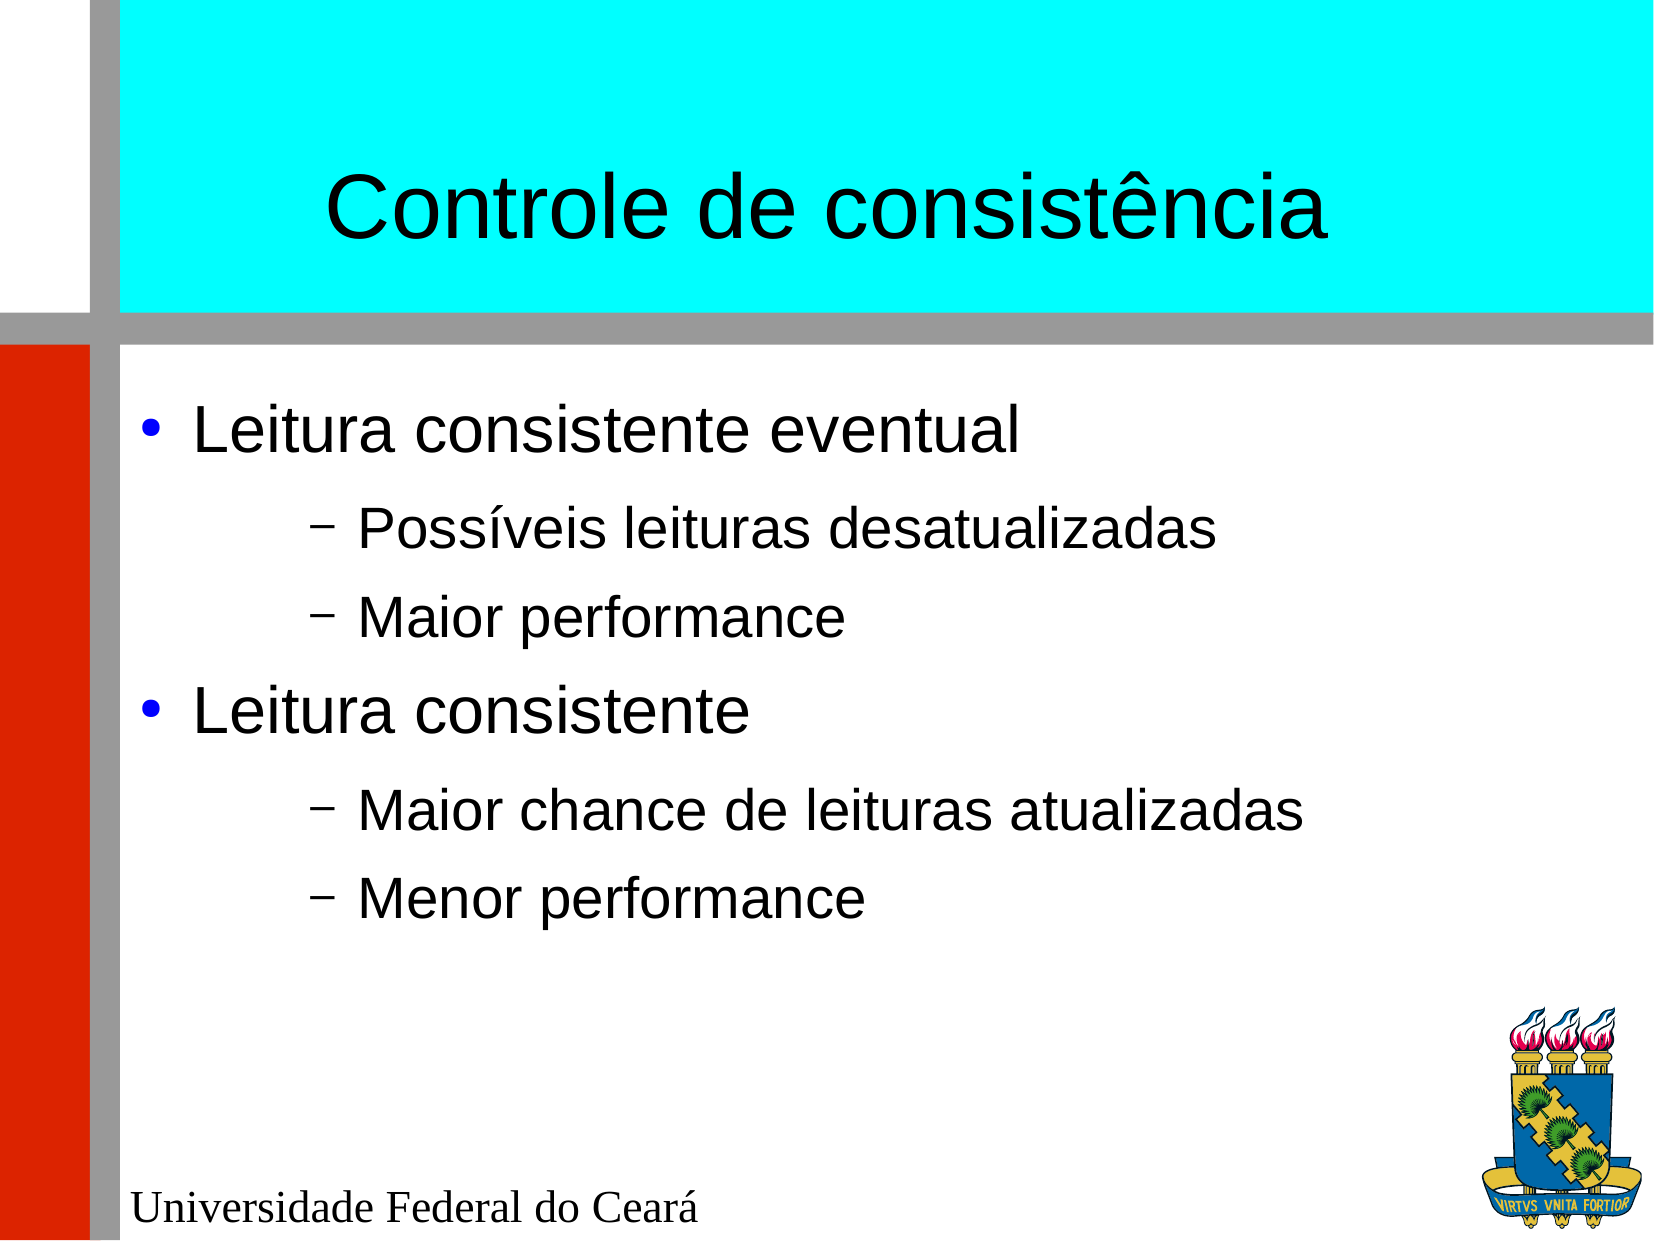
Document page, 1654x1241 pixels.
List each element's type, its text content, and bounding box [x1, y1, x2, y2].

list Leitura consistente eventual Possíveis leituras desatualizadas Maior performance Leitura consistente Maior chance de leituras atualizadas Menor performance [121, 391, 1534, 1111]
title Controle de consistência [121, 102, 1534, 310]
